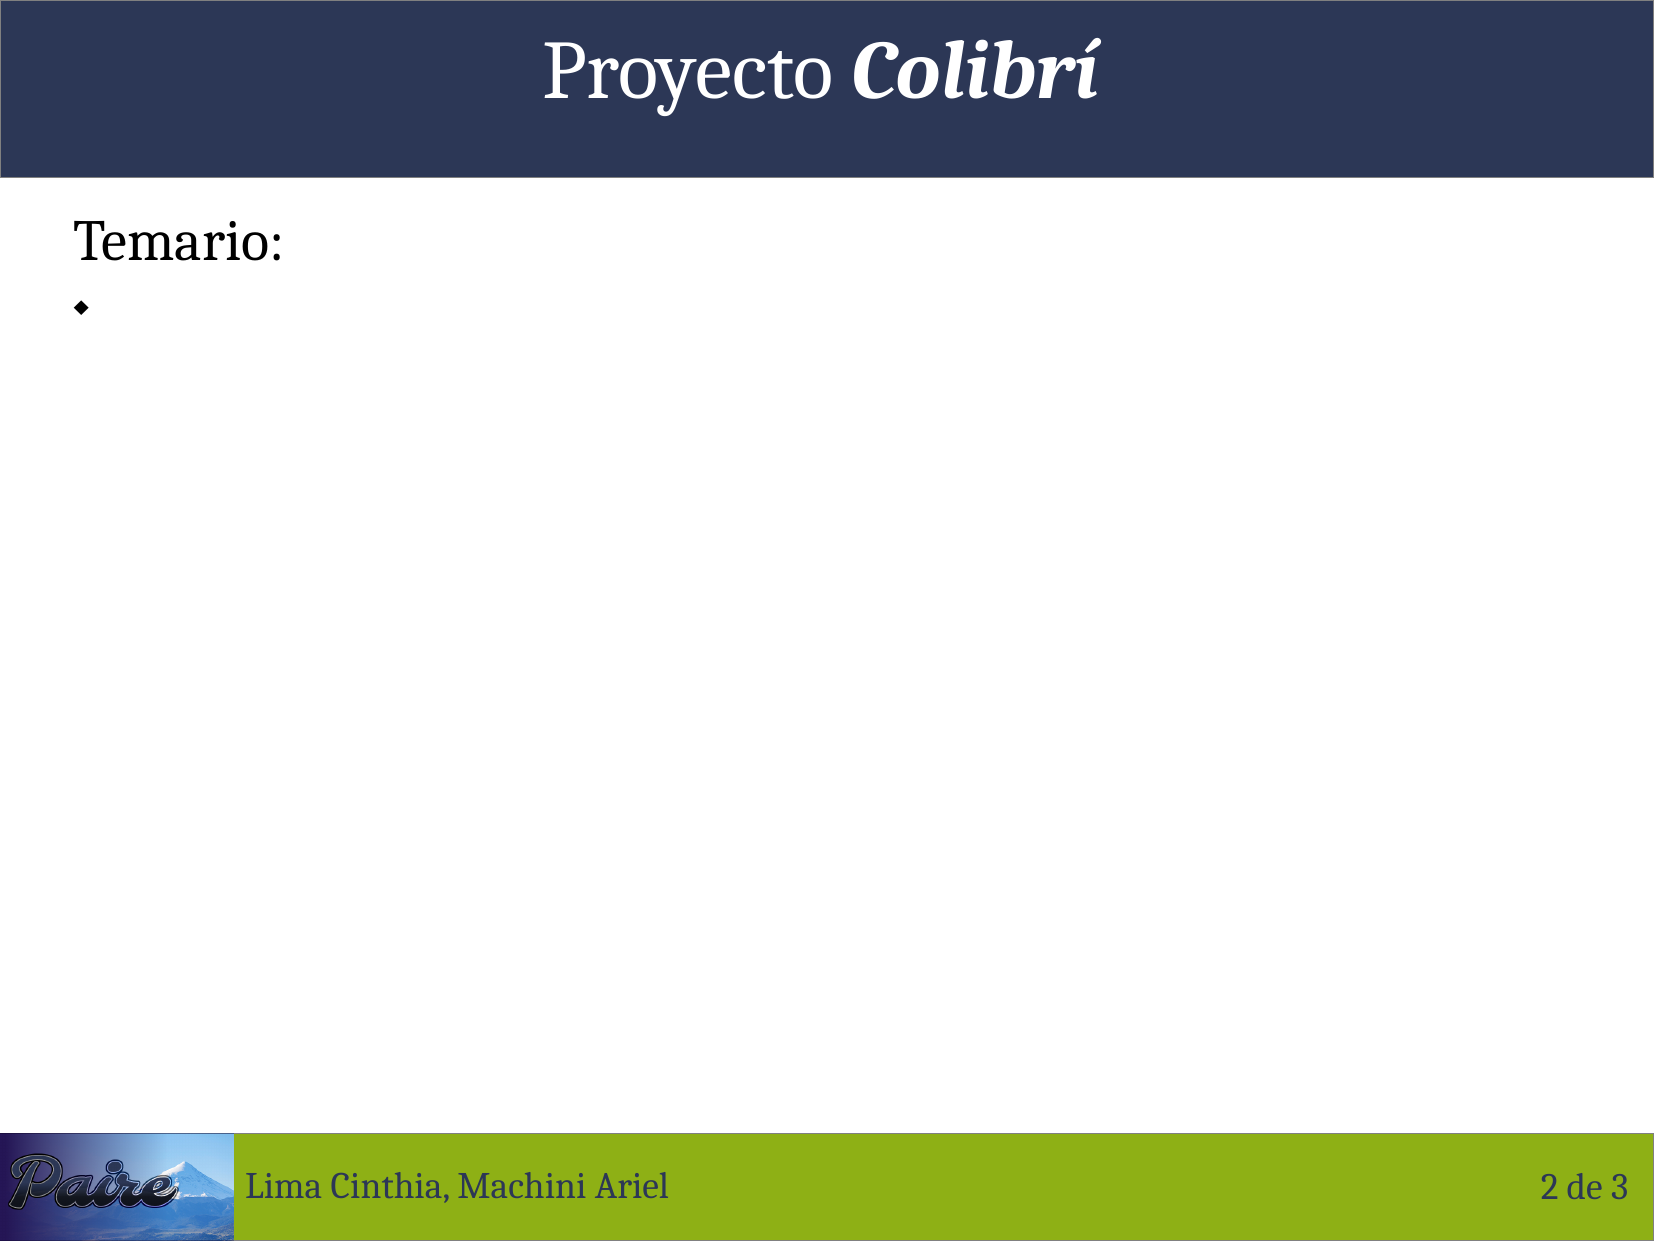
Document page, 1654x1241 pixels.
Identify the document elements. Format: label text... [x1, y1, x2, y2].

picture [0, 1133, 234, 1241]
text_box Temario: [59, 200, 1158, 969]
text_box Lima Cinthia, Machini Ariel [234, 1157, 703, 1217]
text_box <number> de 3 [1517, 1158, 1654, 1217]
text_box [0, 0, 1654, 178]
text_box [234, 1133, 1654, 1241]
text_box Proyecto Colibrí [342, 15, 1300, 130]
